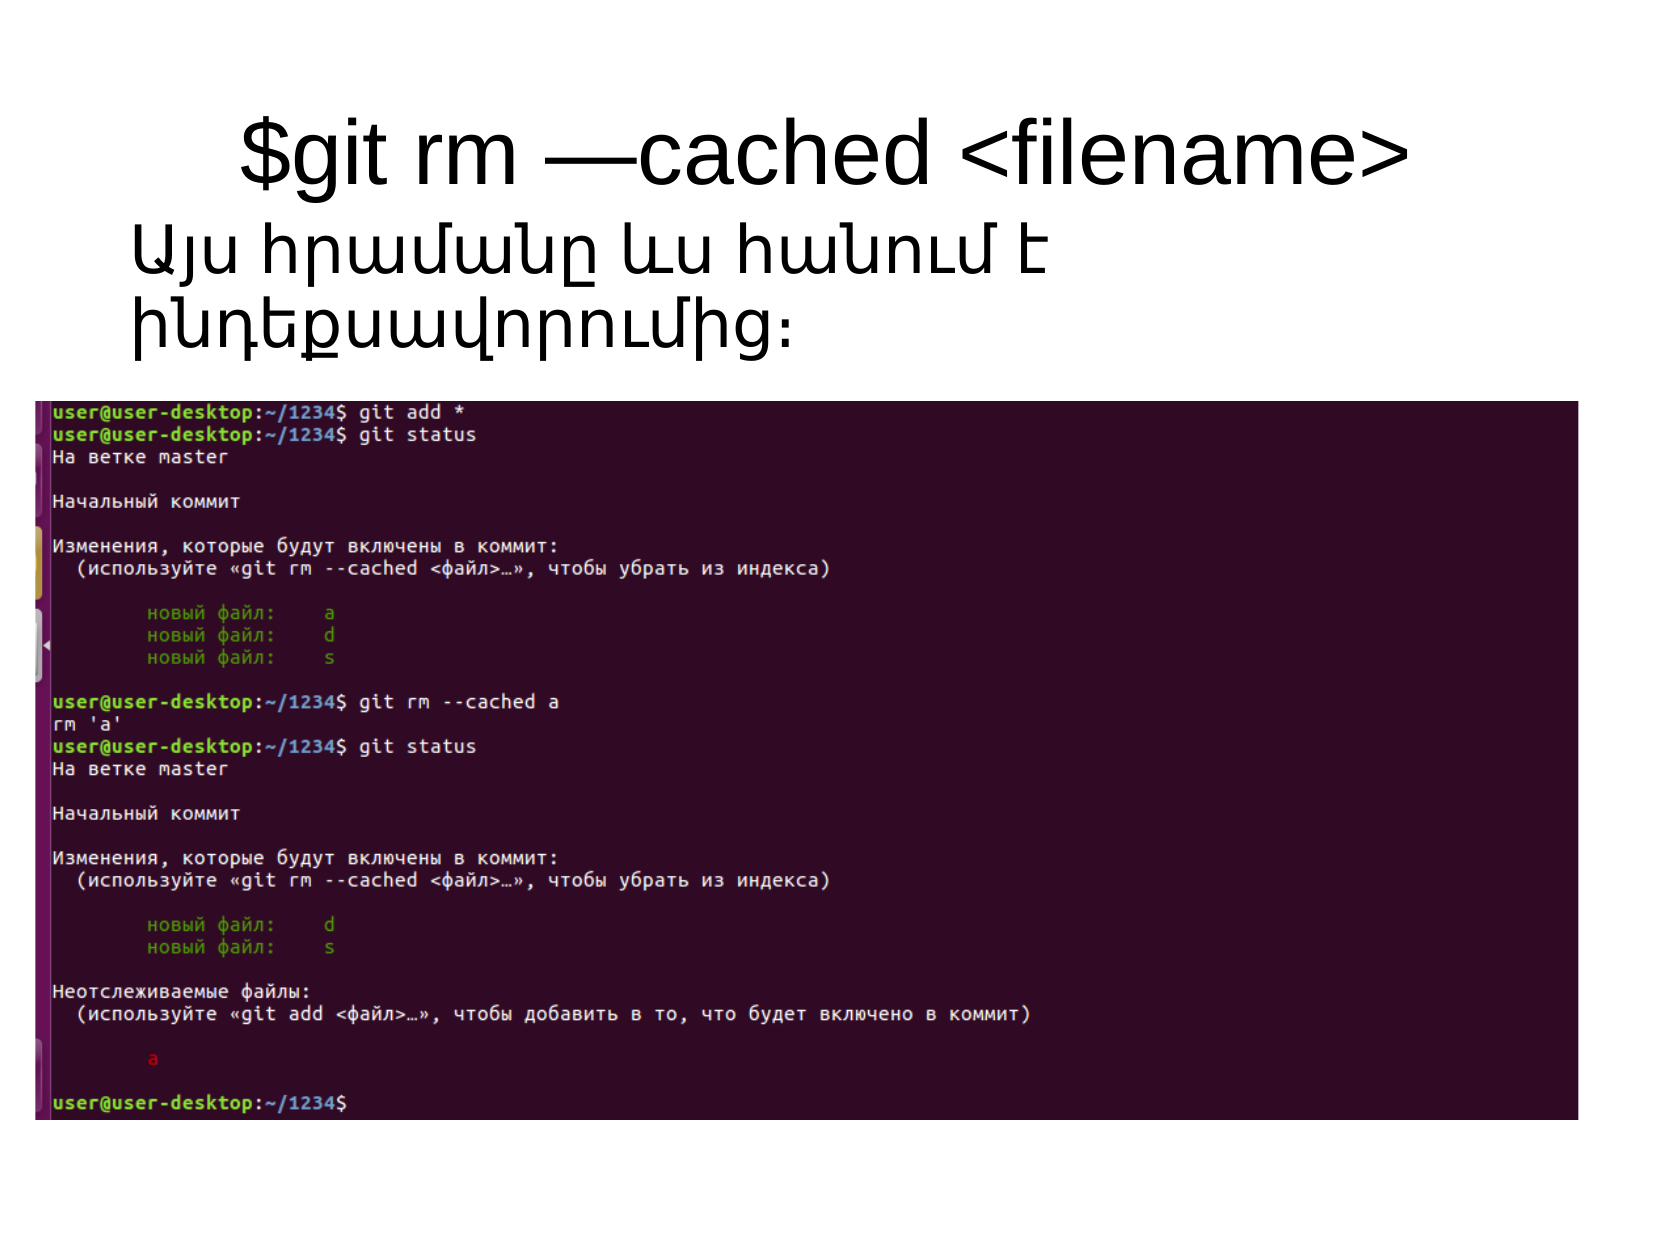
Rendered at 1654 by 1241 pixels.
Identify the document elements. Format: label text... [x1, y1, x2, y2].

picture [35, 401, 1579, 1120]
title $git rm —cached <filename> [82, 49, 1571, 212]
list Այս հրամանը ևս հանում է ինդեքսավորումից։ [59, 212, 1571, 401]
